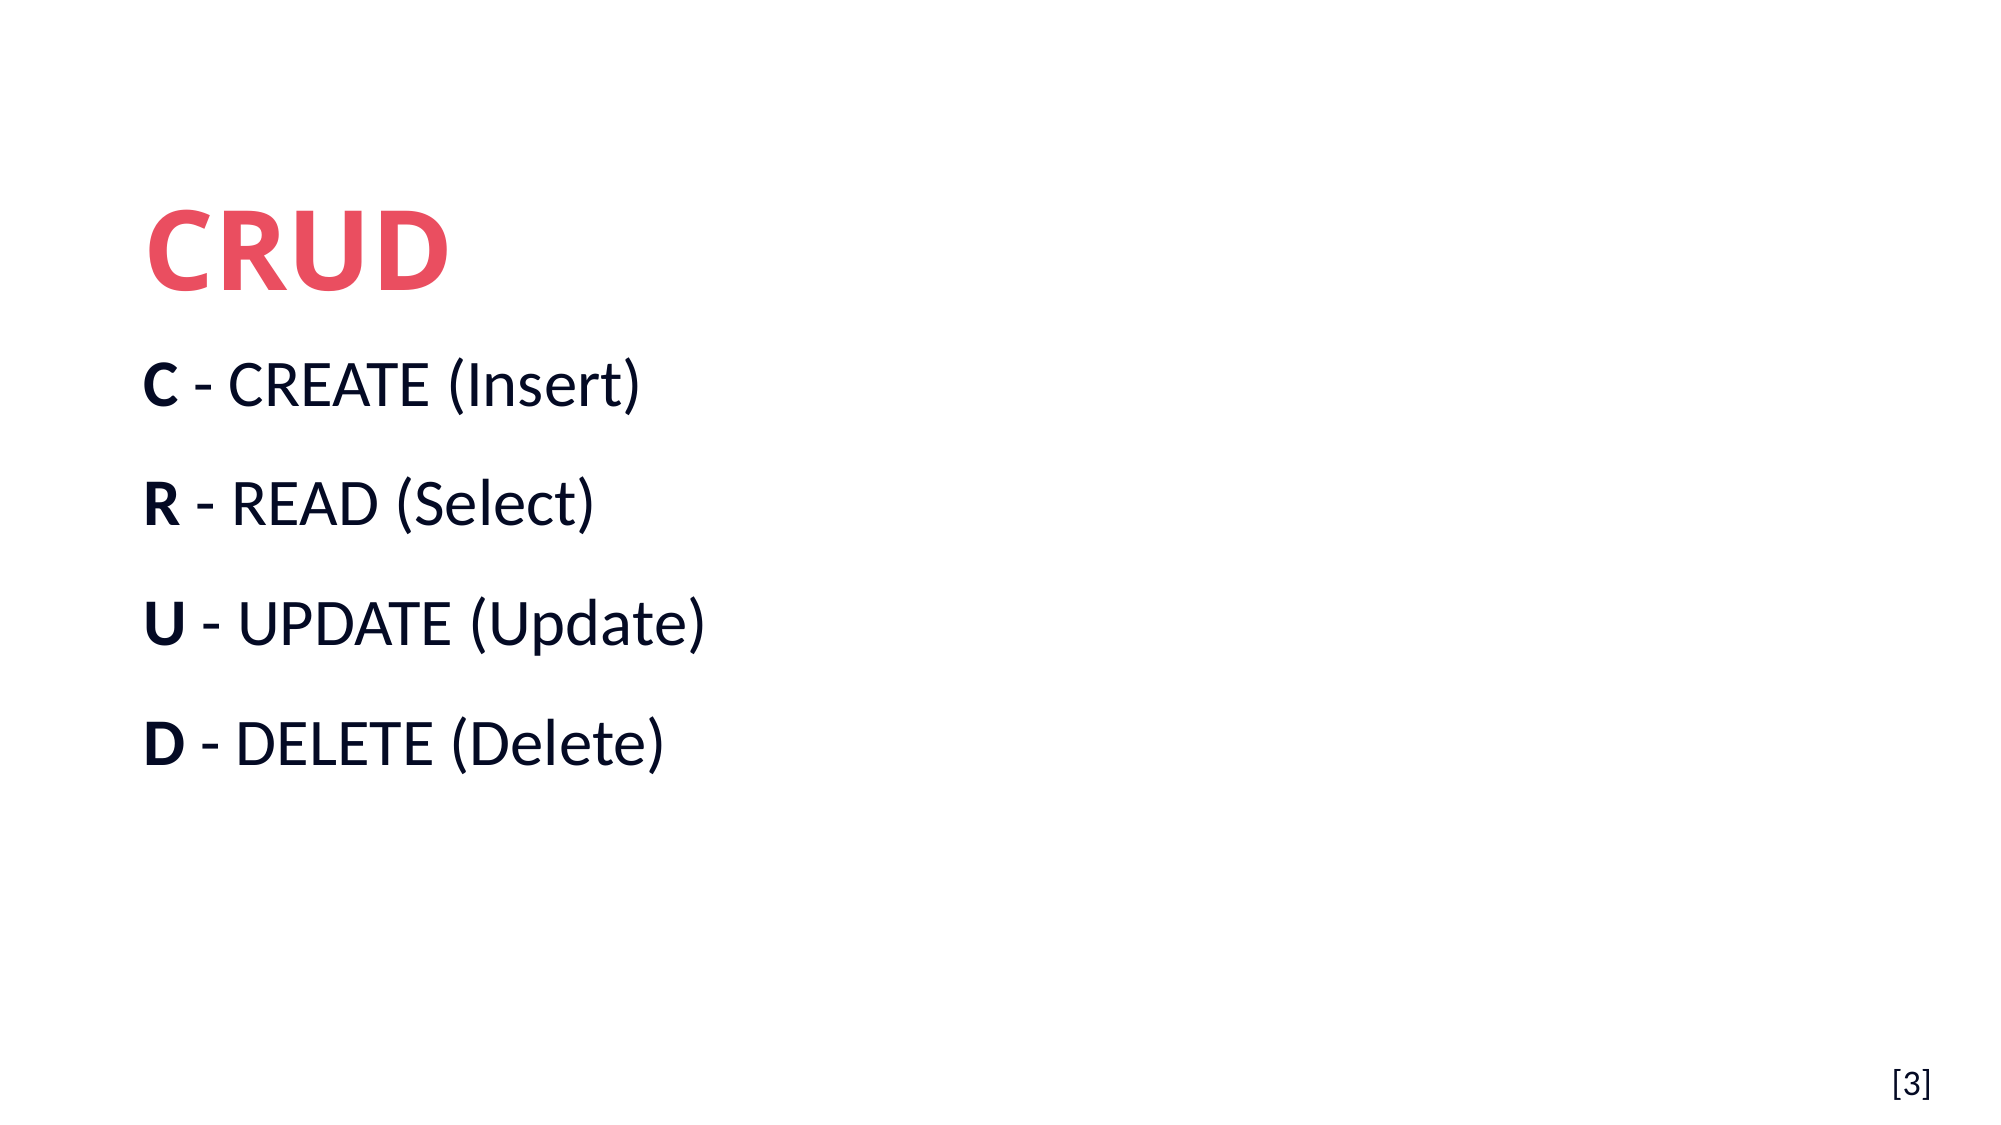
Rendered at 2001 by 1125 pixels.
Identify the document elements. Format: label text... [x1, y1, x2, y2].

text_box CRUD [123, 139, 1878, 324]
text_box C - CREATE (Insert) R - READ (Select) U - UPDATE (Update) D - DELETE (Delete) [123, 282, 1877, 824]
slide_number [3] [1871, 1038, 1992, 1125]
